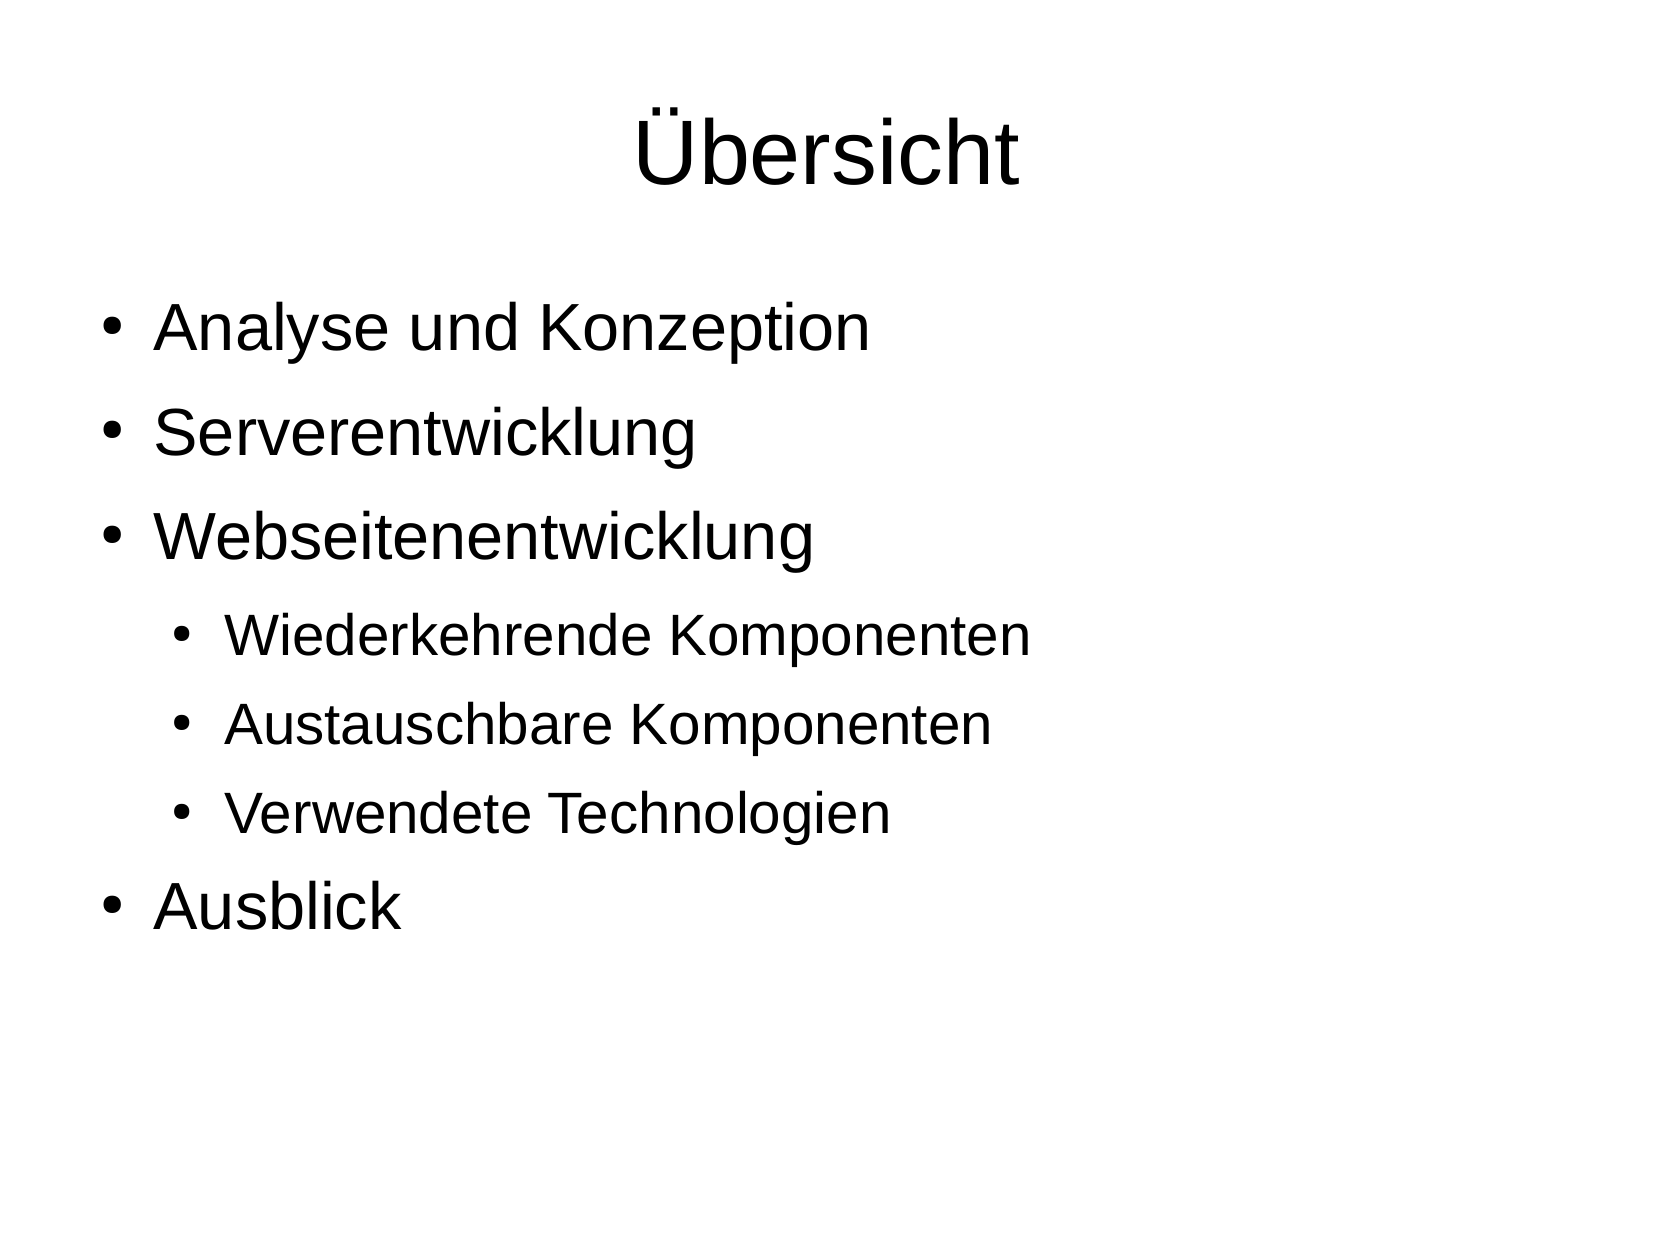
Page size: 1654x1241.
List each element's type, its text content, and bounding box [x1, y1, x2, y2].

title Übersicht [82, 49, 1571, 257]
list Analyse und Konzeption Serverentwicklung Webseitenentwicklung Wiederkehrende Komponenten Austauschbare Komponenten Verwendete Technologien Ausblick [82, 290, 1571, 1010]
